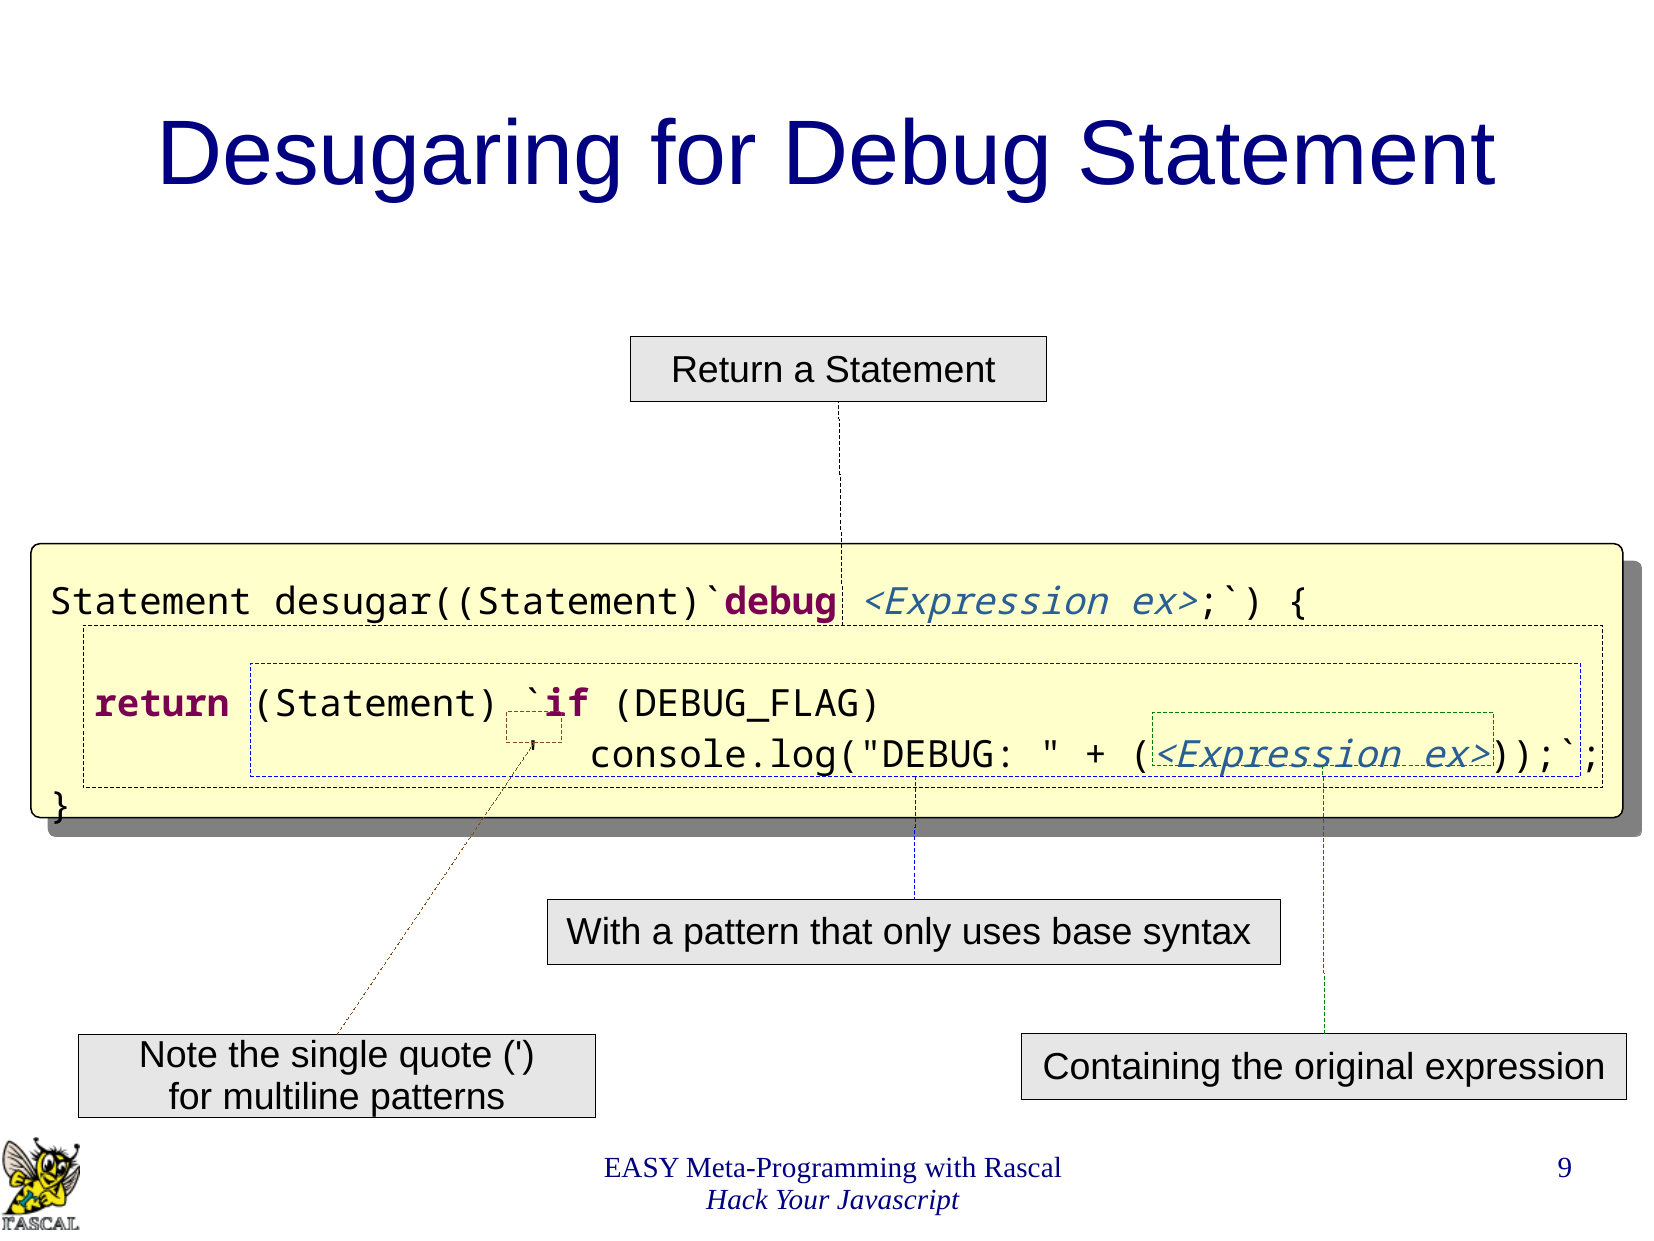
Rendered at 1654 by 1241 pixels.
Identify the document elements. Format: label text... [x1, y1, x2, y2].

text_box Containing the original expression [1021, 1033, 1627, 1100]
text_box With a pattern that only uses base syntax [547, 899, 1281, 965]
text_box [30, 543, 1623, 818]
text_box Statement desugar((Statement)`debug <Expression ex>;`) { return (Statement) `if (DEBUG_FLAG) ' console.log("DEBUG: " + (<Expression ex>));`; } [34, 566, 1617, 816]
title Desugaring for Debug Statement [82, 49, 1571, 257]
text_box Return a Statement [630, 336, 1047, 402]
picture [1, 1137, 80, 1230]
text_box Note the single quote (') for multiline patterns [78, 1034, 596, 1118]
